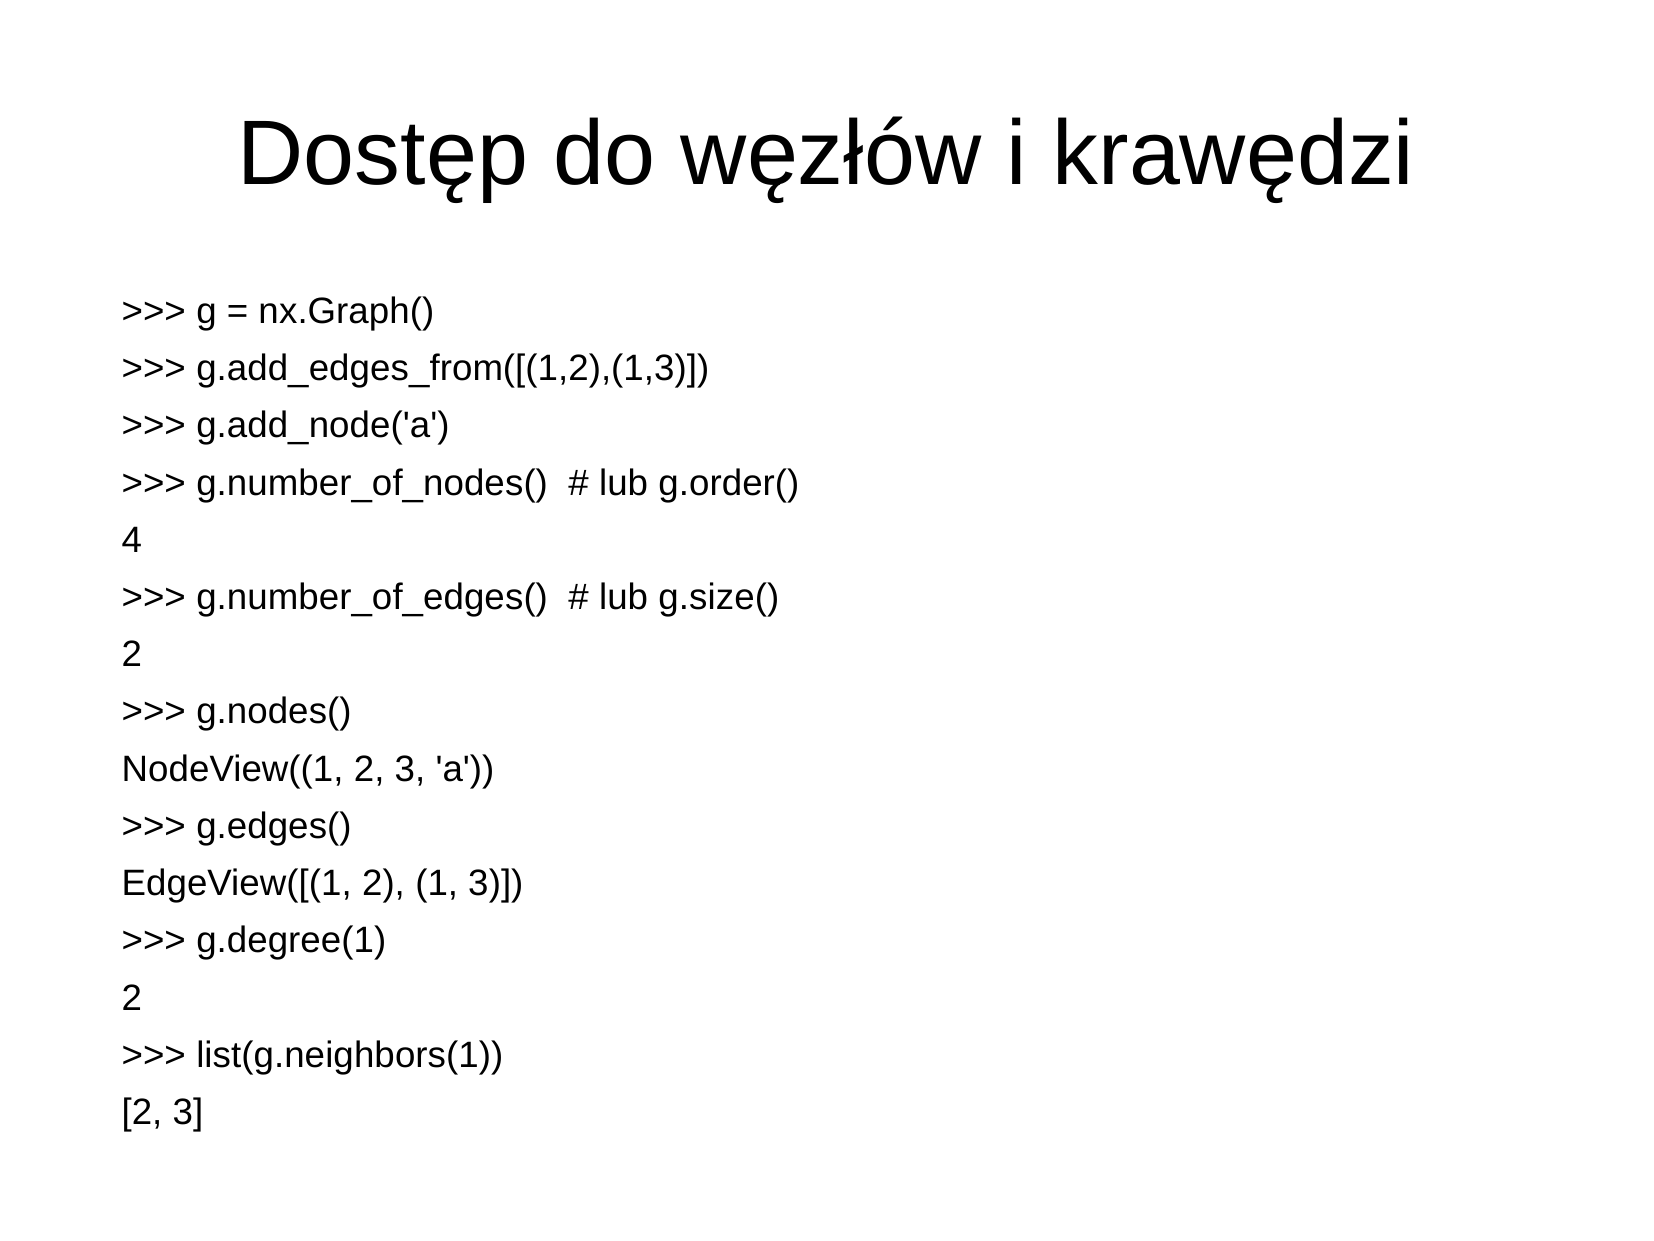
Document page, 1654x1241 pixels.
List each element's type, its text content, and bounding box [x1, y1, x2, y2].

title Dostęp do węzłów i krawędzi [82, 49, 1571, 257]
list >>> g = nx.Graph() >>> g.add_edges_from([(1,2),(1,3)]) >>> g.add_node('a') >>> g.number_of_nodes() # lub g.order() 4 >>> g.number_of_edges() # lub g.size() 2 >>> g.nodes() NodeView((1, 2, 3, 'a')) >>> g.edges() EdgeView([(1, 2), (1, 3)]) >>> g.degree(1) 2 >>> list(g.neighbors(1)) [2, 3] [82, 290, 1571, 1141]
